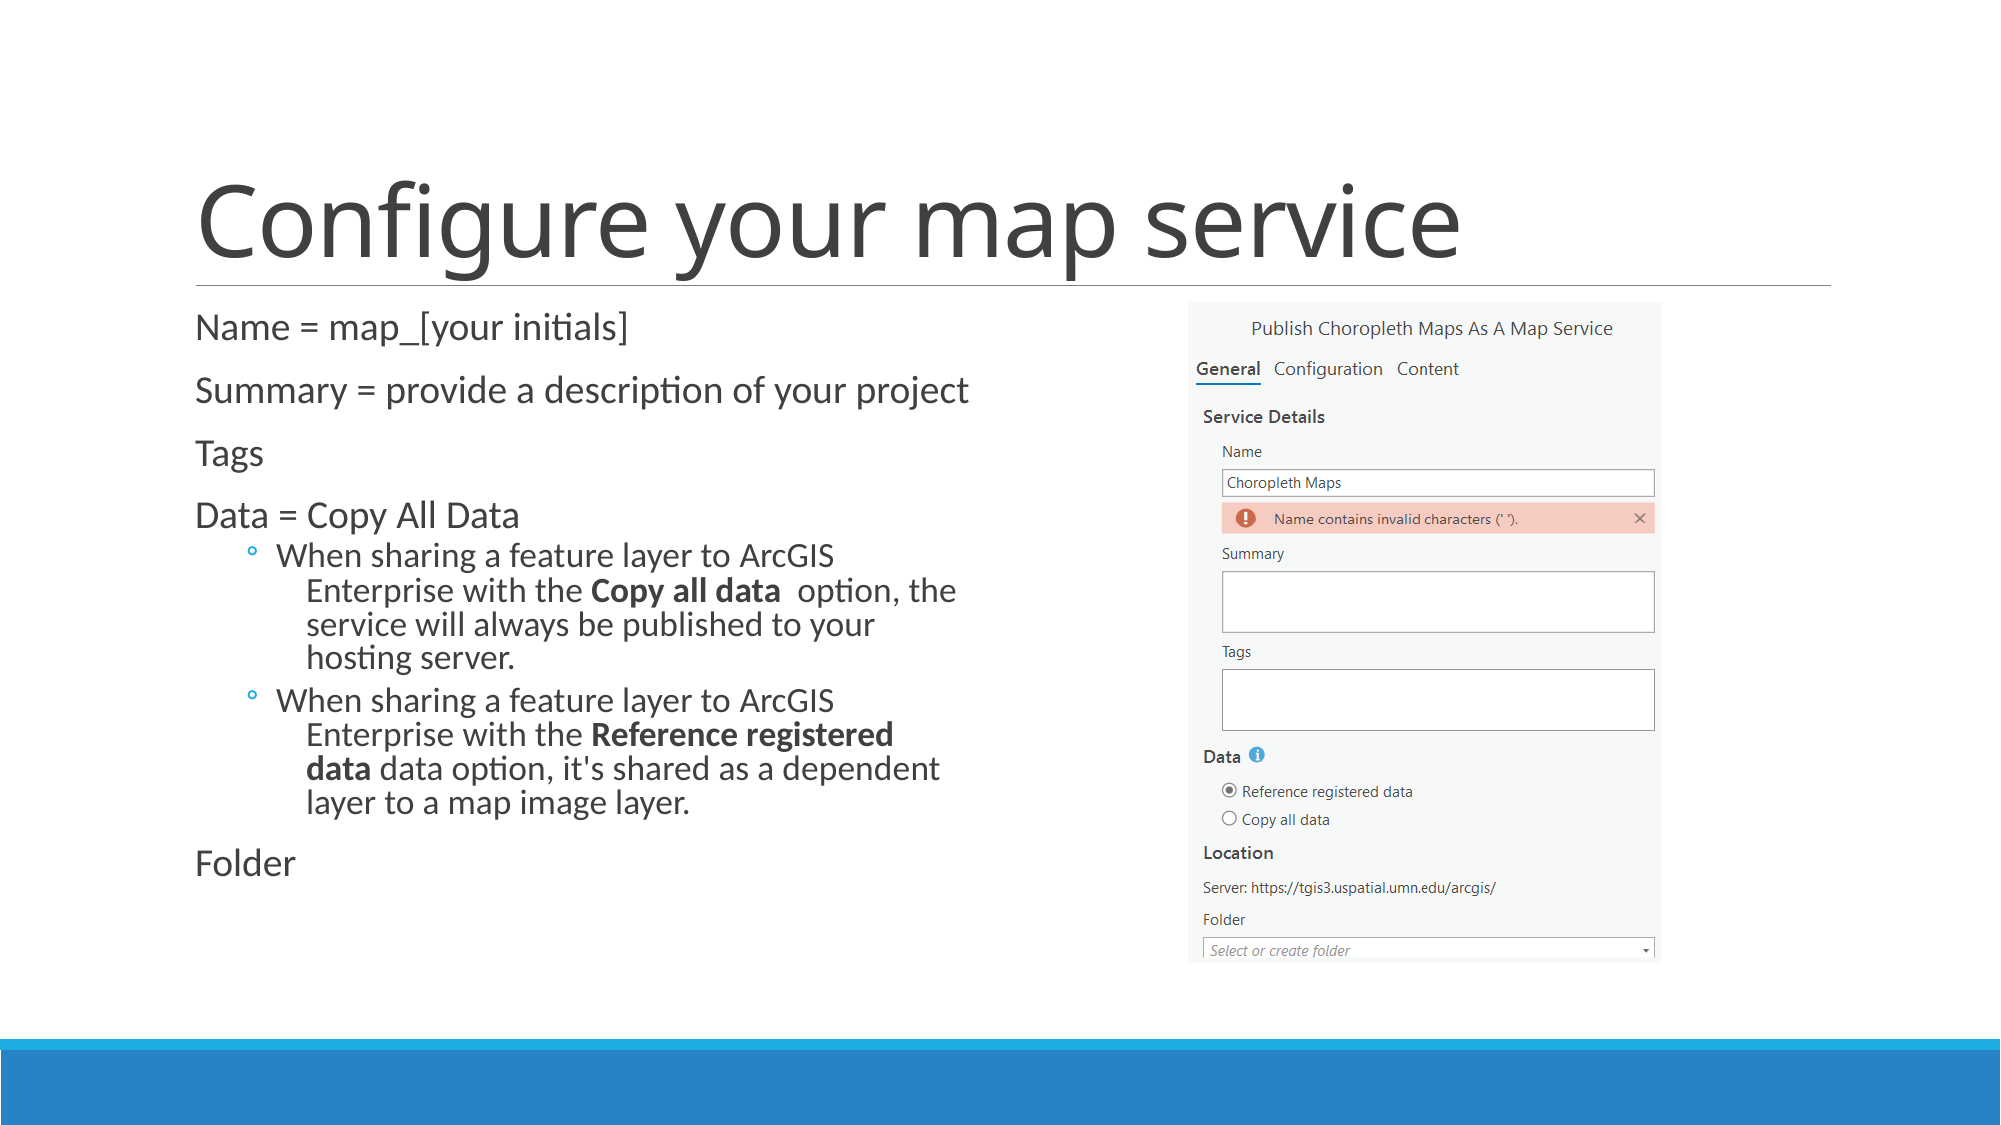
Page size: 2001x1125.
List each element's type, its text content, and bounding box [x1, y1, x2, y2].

list Name = map_[your initials] Summary = provide a description of your project Tags Data = Copy All Data When sharing a feature layer to ArcGIS Enterprise with the Copy all data option, the service will always be published to your hosting server. When sharing a feature layer to ArcGIS Enterprise with the Reference registered data data option, it's shared as a dependent layer to a map image layer. Folder [180, 302, 991, 963]
title Configure your map service [180, 47, 1831, 286]
picture [1188, 302, 1662, 963]
